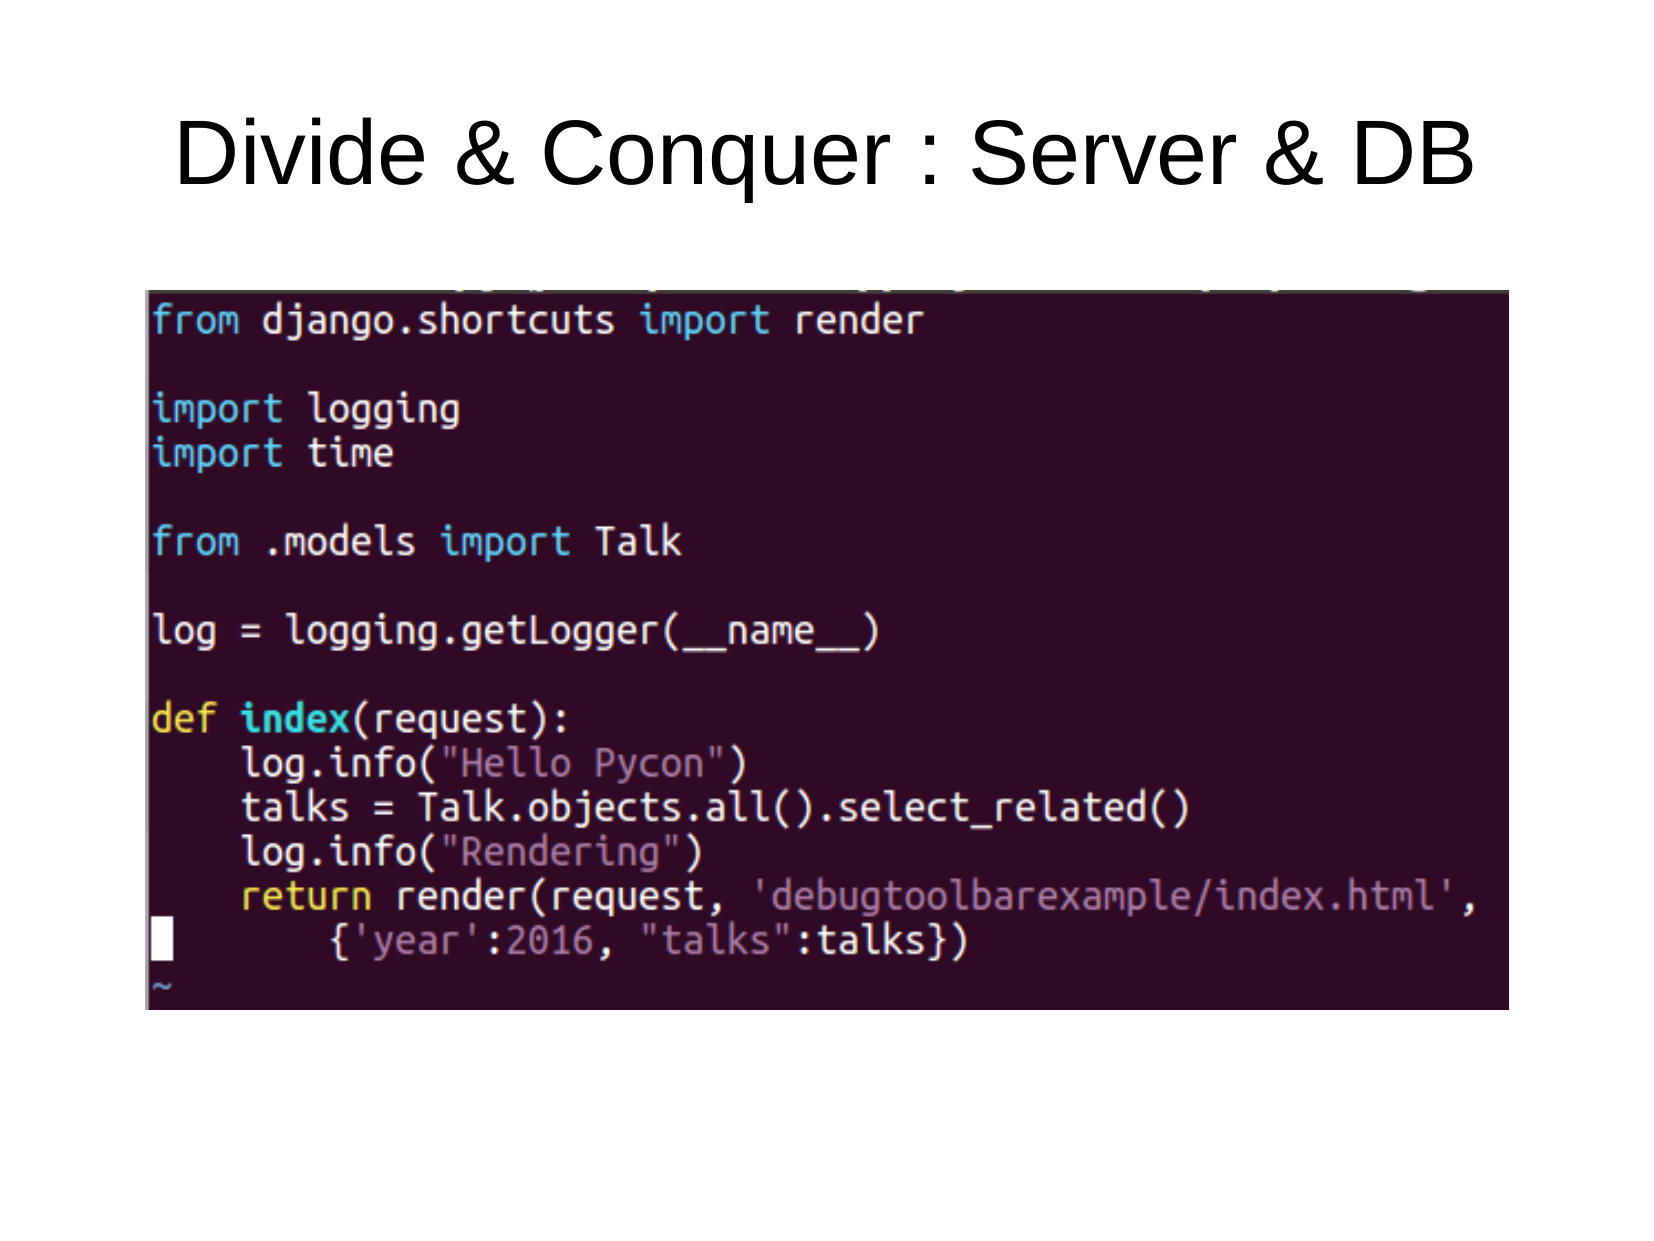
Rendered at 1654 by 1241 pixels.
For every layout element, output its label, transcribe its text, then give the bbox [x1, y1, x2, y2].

picture [145, 290, 1509, 1010]
title Divide & Conquer : Server & DB [82, 49, 1571, 257]
